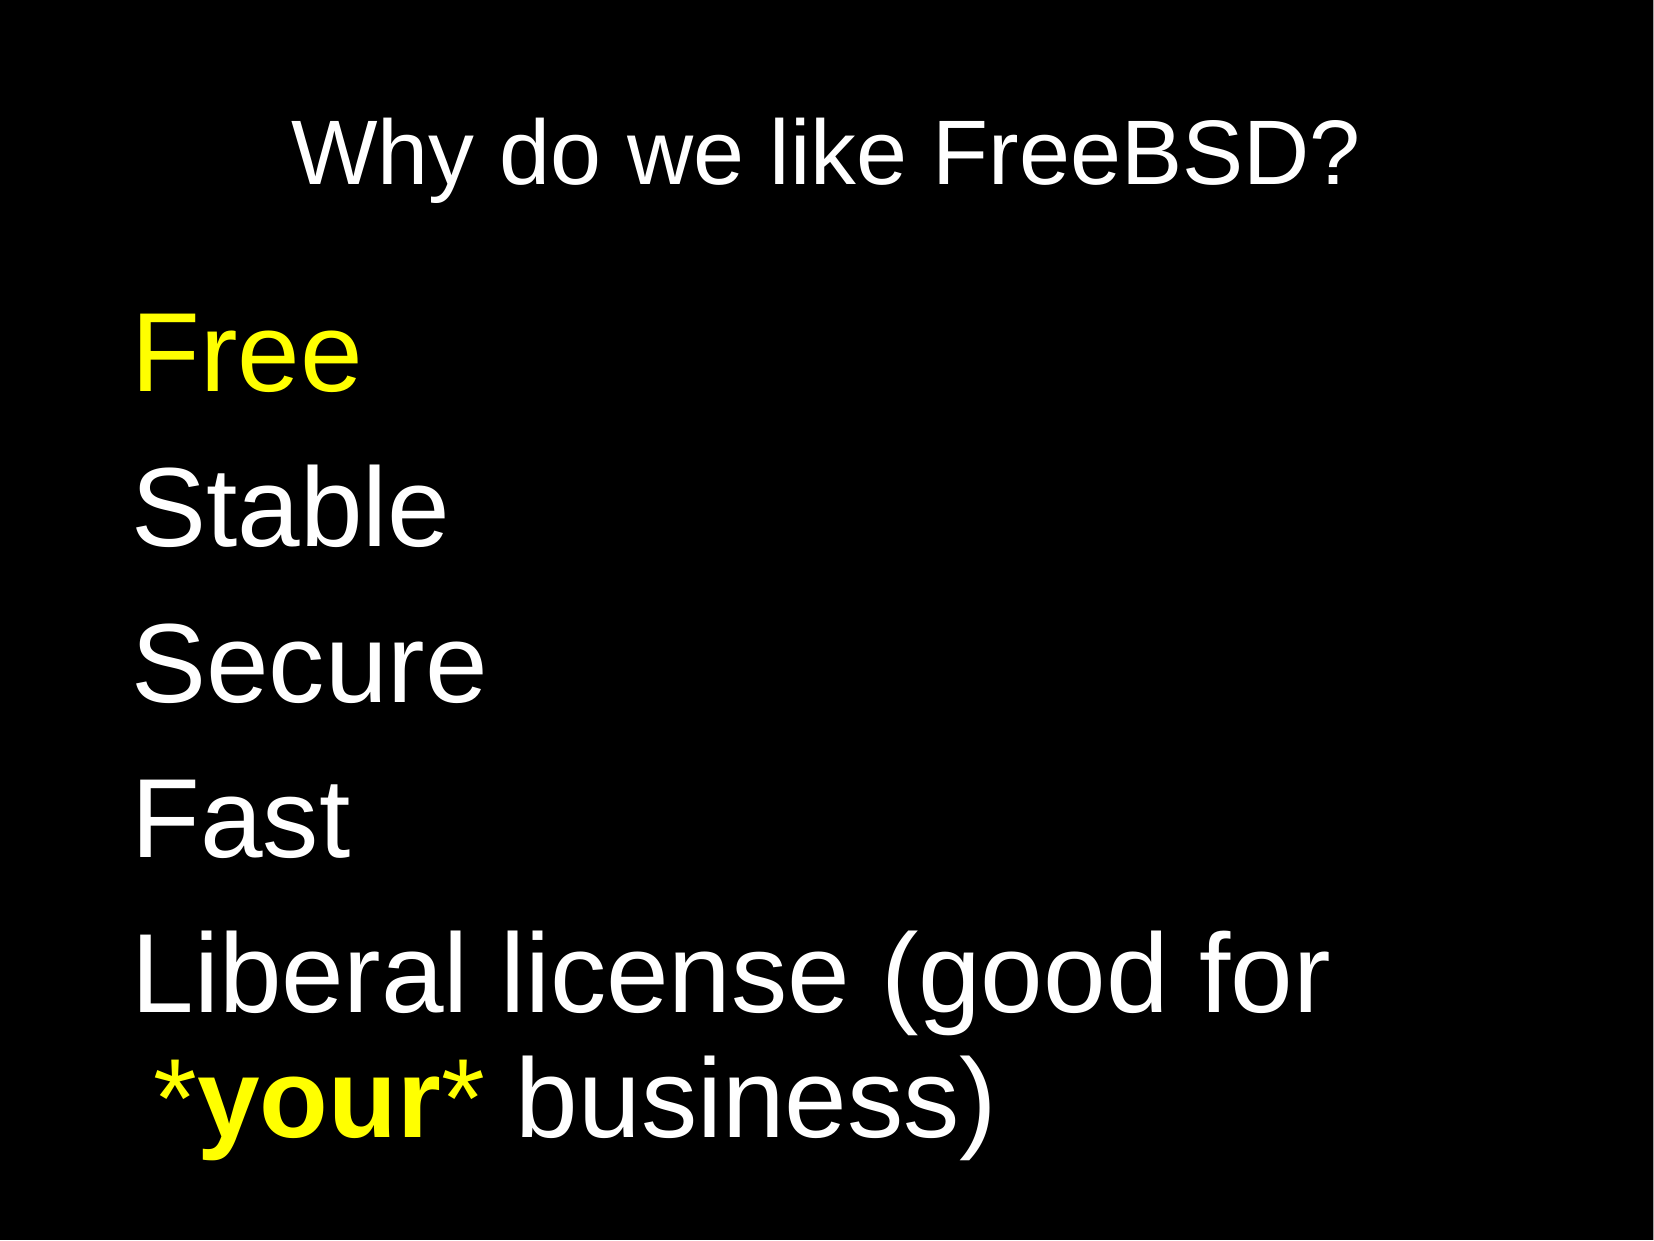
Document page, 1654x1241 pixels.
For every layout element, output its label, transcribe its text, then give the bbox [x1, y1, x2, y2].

list Free Stable Secure Fast Liberal license (good for *your* business) [82, 290, 1571, 1162]
title Why do we like FreeBSD? [82, 49, 1571, 257]
